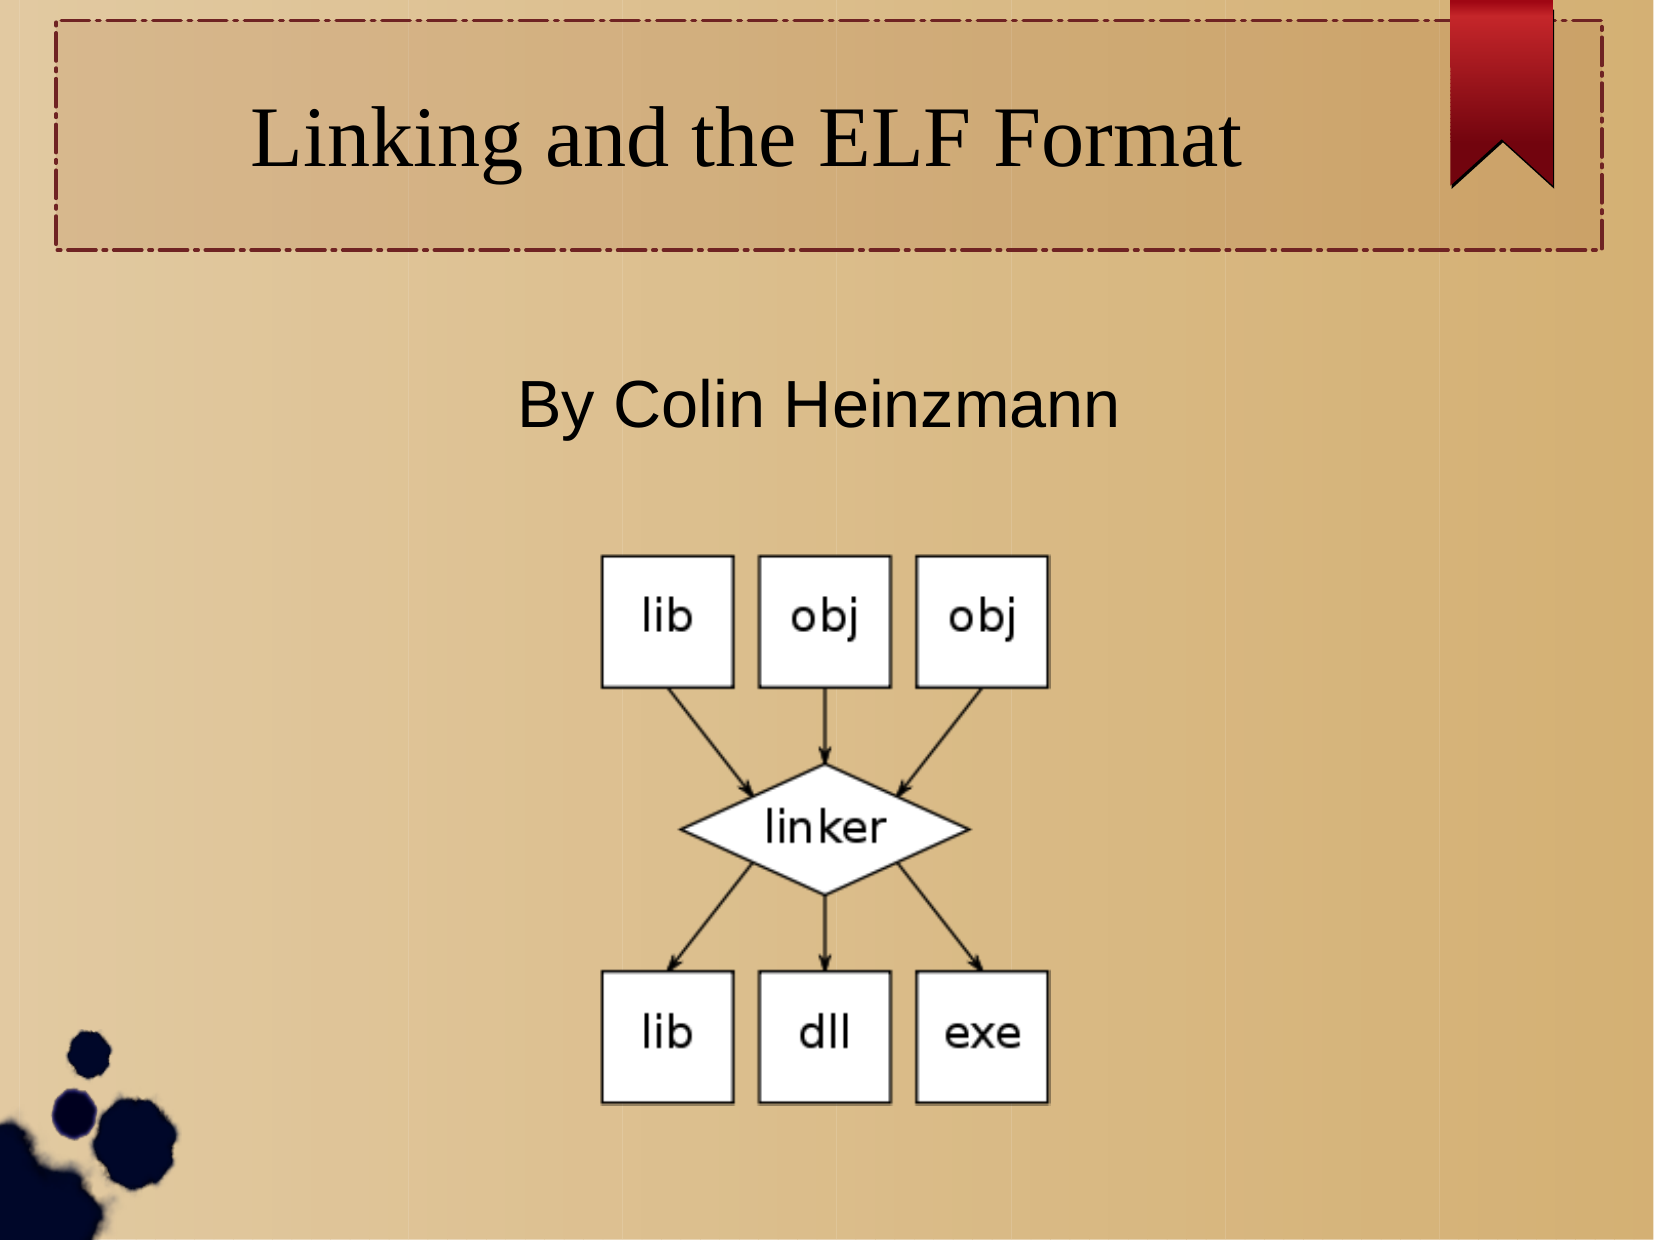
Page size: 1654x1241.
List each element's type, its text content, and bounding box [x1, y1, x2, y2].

title Linking and the ELF Format [82, 47, 1412, 229]
subtitle By Colin Heinzmann [75, 300, 1564, 509]
picture [600, 554, 1051, 1106]
